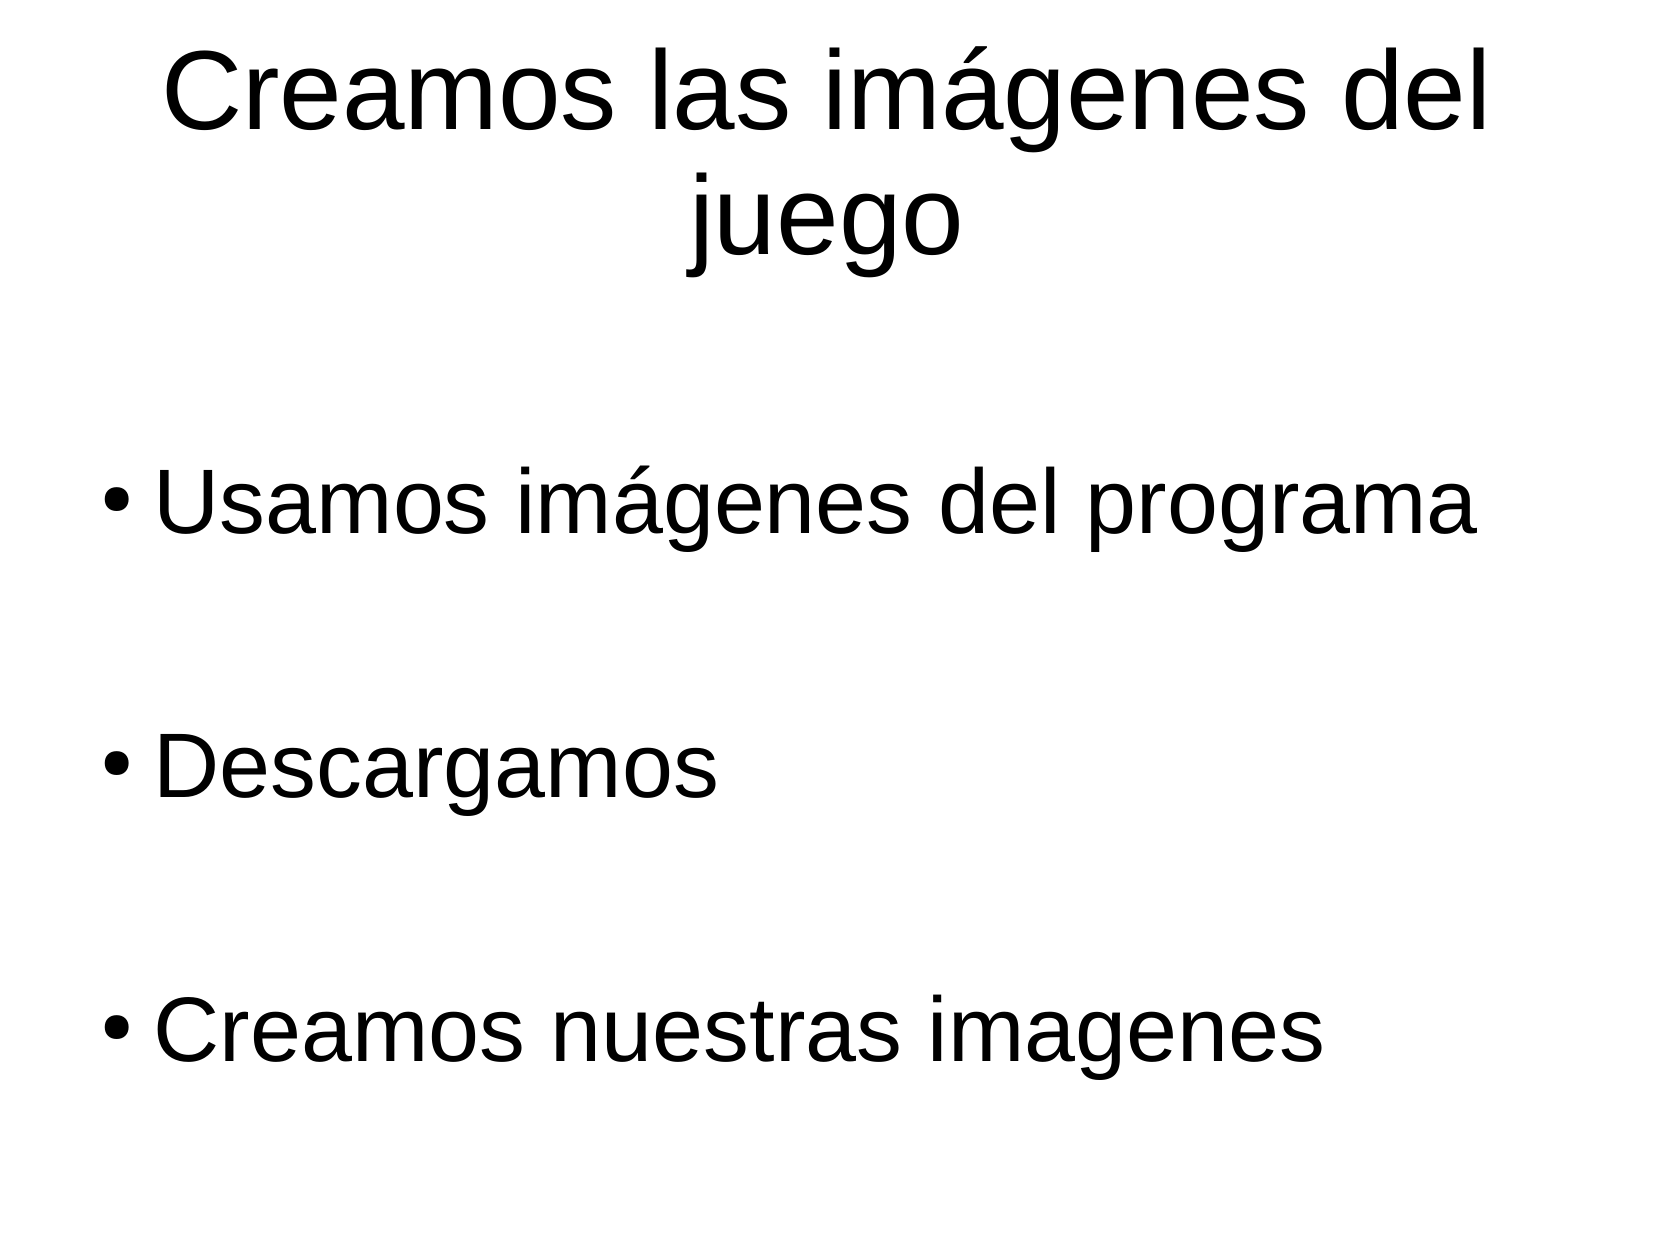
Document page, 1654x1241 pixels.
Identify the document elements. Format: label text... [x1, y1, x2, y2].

list Usamos imágenes del programa Descargamos Creamos nuestras imagenes [82, 450, 1571, 1170]
title Creamos las imágenes del juego [82, 26, 1571, 280]
